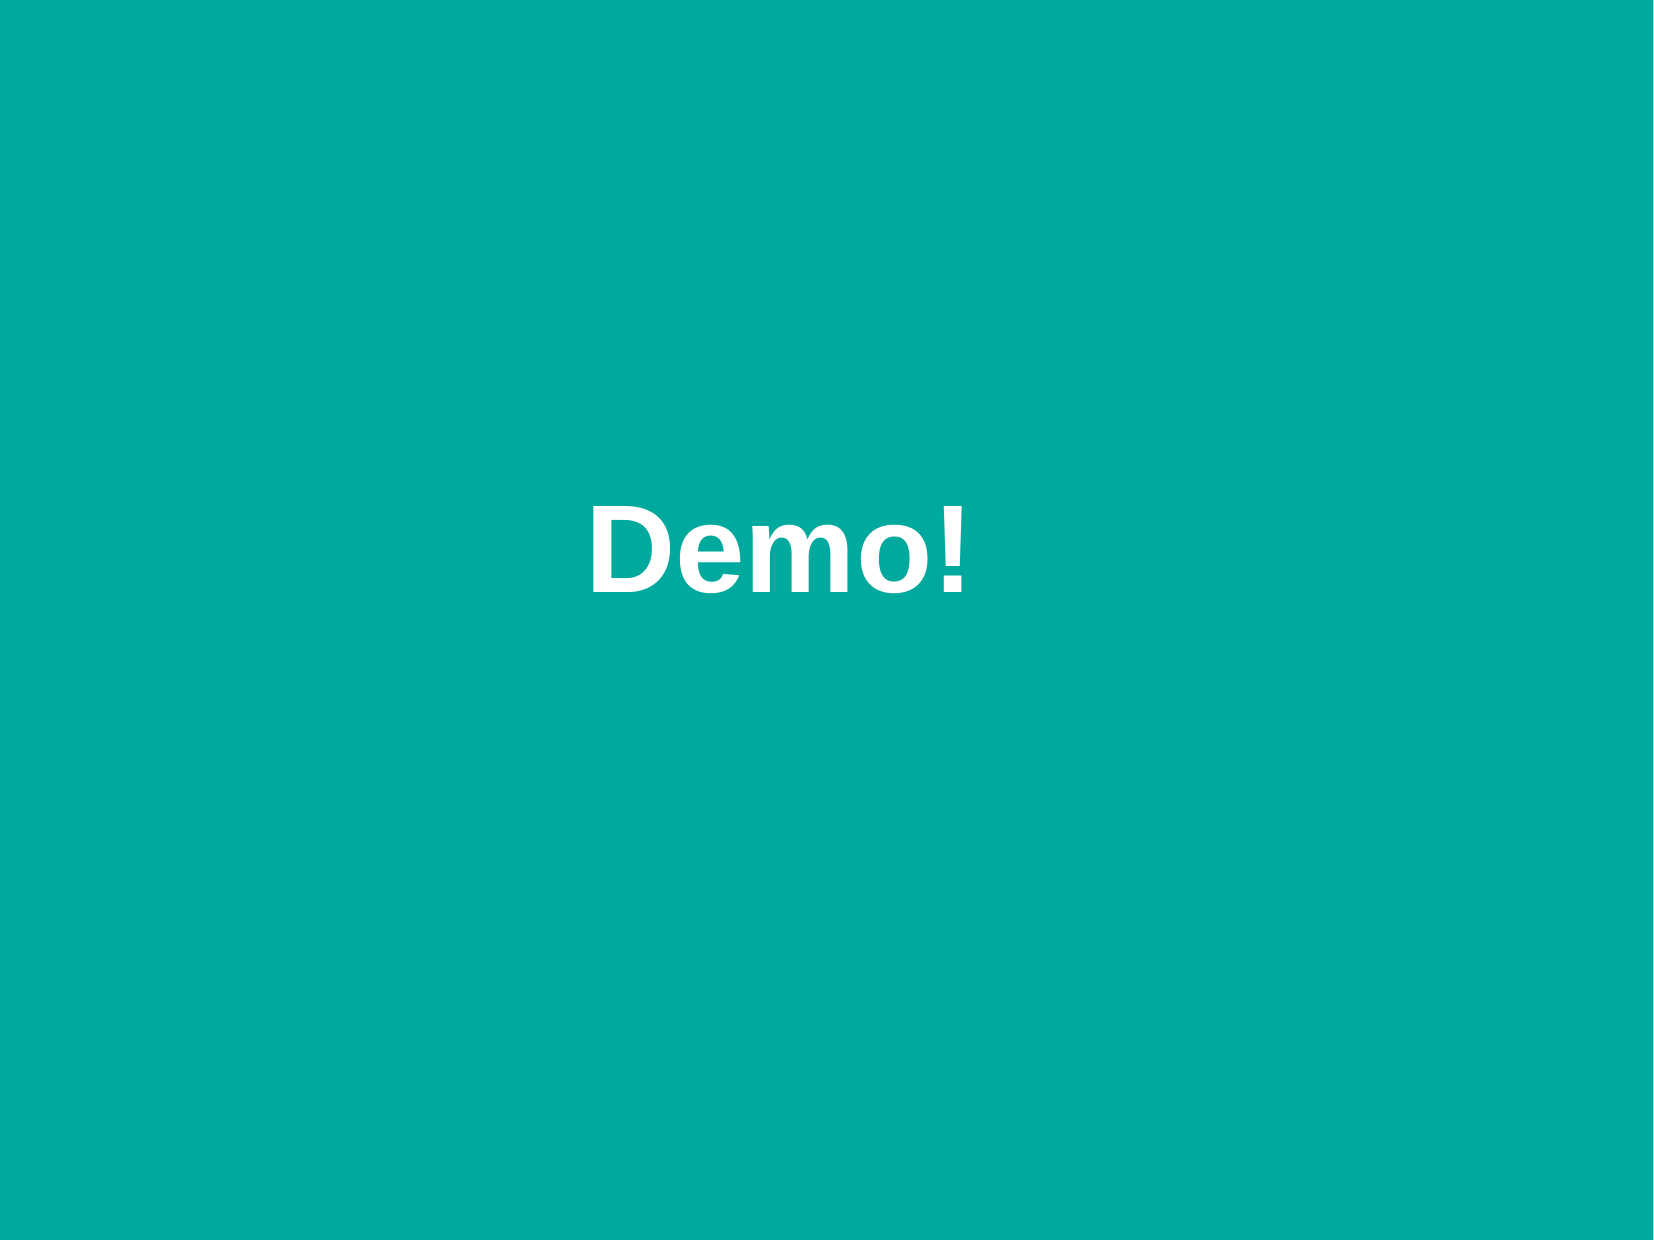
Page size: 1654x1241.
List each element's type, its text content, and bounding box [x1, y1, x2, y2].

text_box Demo! [570, 471, 990, 626]
